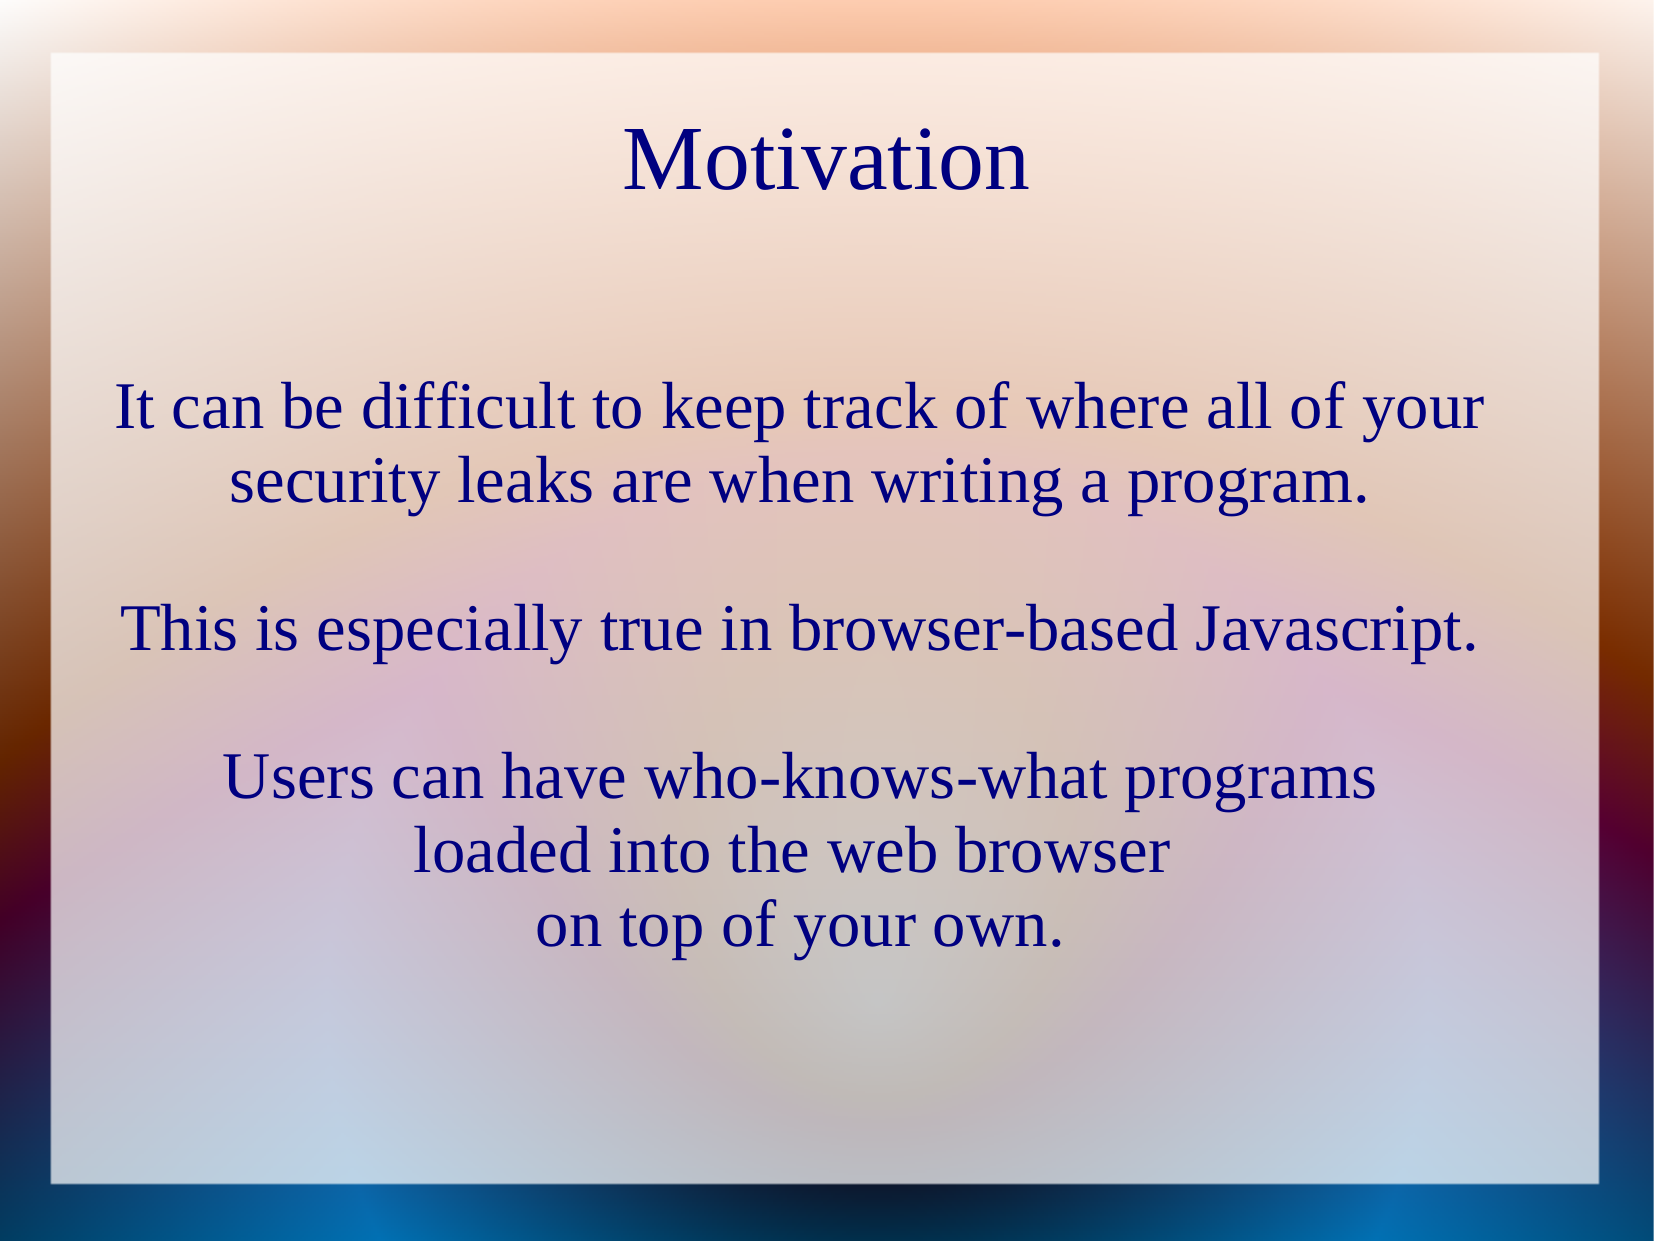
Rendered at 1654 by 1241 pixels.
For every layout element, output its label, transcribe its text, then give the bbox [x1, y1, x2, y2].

title Motivation [82, 55, 1571, 263]
picture [0, 0, 1654, 1241]
title It can be difficult to keep track of where all of your security leaks are when writing a program. This is especially true in browser-based Javascript. Users can have who-knows-what programs loaded into the web browser on top of your own. [56, 368, 1546, 961]
